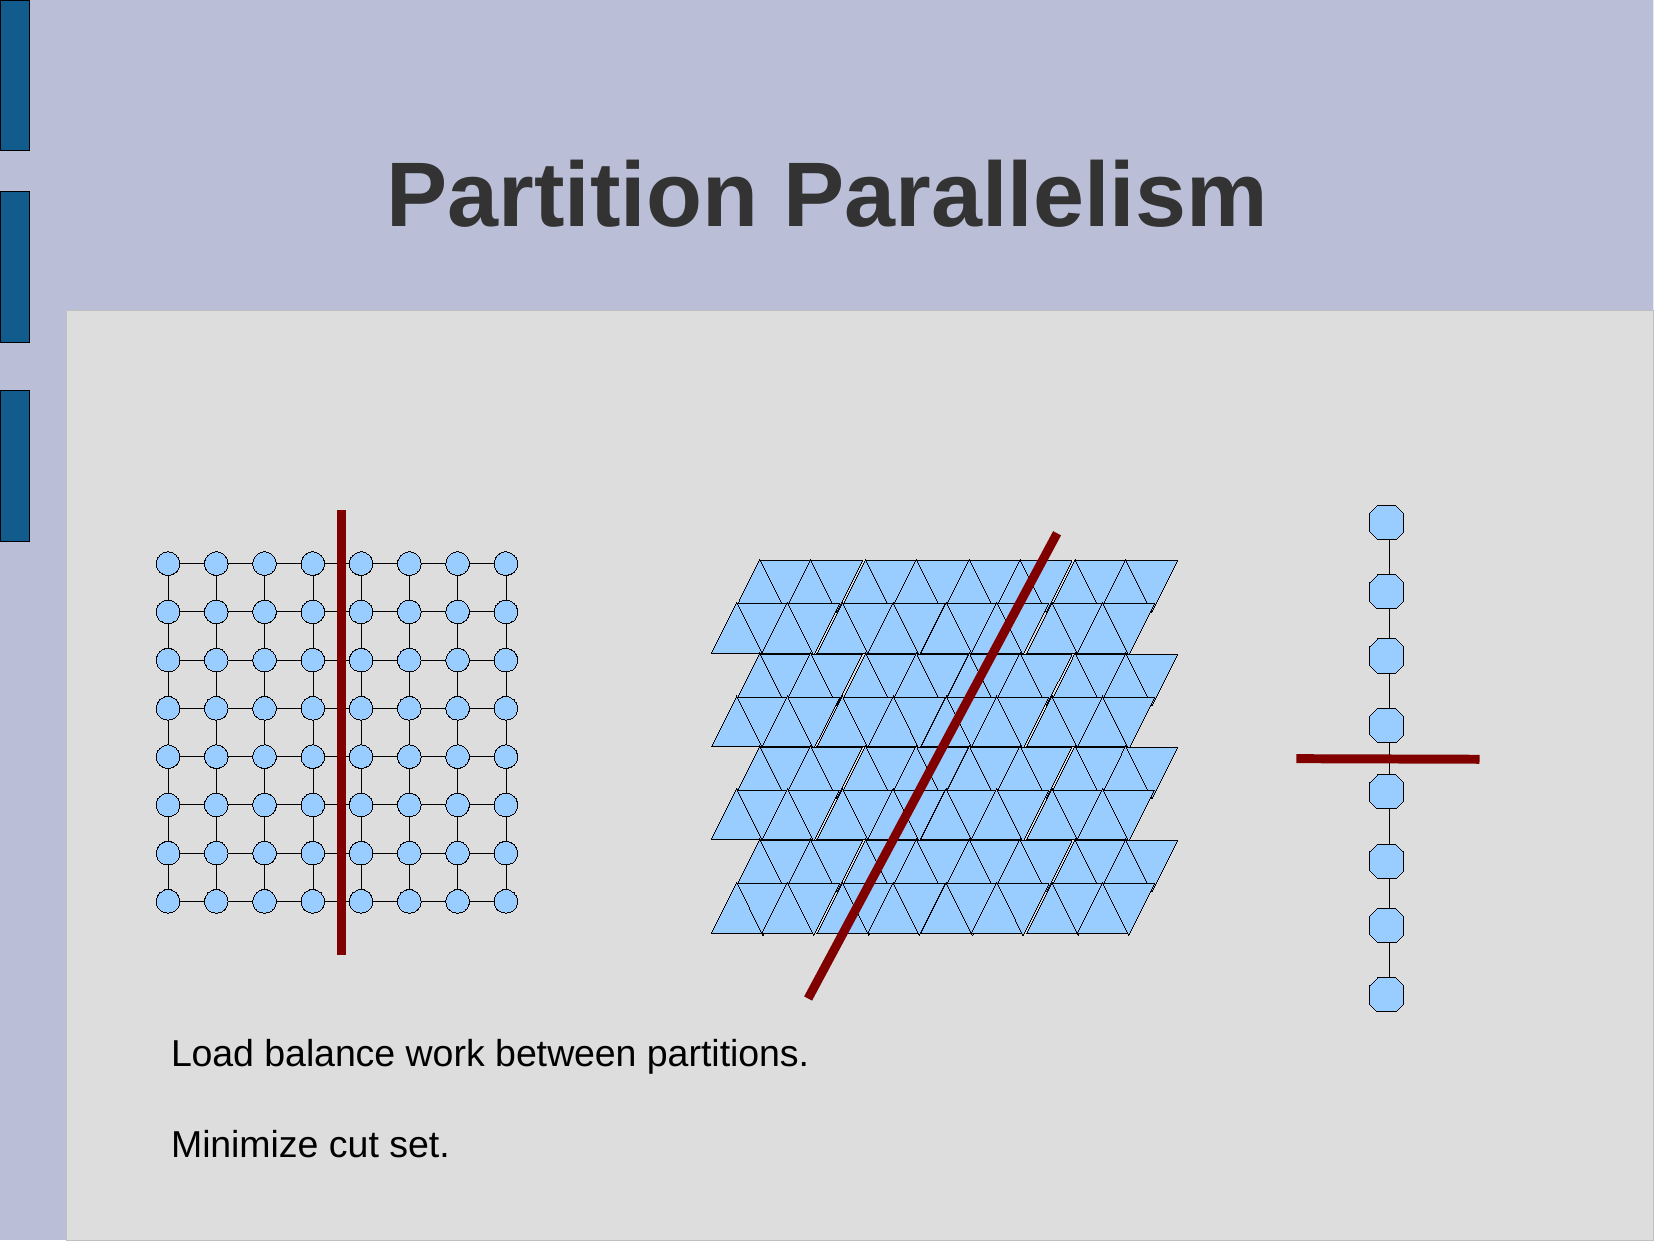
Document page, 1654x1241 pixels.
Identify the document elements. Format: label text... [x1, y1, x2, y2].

text_box [494, 600, 518, 624]
text_box [156, 648, 180, 672]
text_box [494, 696, 518, 721]
text_box [397, 600, 422, 624]
text_box [349, 744, 373, 769]
text_box [156, 841, 180, 865]
text_box [156, 696, 180, 721]
text_box [445, 696, 470, 721]
text_box Minimize cut set. [156, 1115, 465, 1173]
text_box [397, 793, 422, 817]
text_box [252, 793, 277, 817]
text_box [349, 696, 373, 721]
text_box [1369, 977, 1404, 1012]
text_box [204, 841, 229, 865]
text_box [204, 696, 229, 721]
text_box [301, 889, 325, 914]
text_box [1369, 844, 1404, 879]
text_box [349, 841, 373, 865]
text_box [349, 600, 373, 624]
text_box [301, 744, 325, 769]
text_box [397, 648, 422, 672]
text_box [301, 696, 325, 721]
text_box [349, 648, 373, 672]
text_box [204, 889, 229, 914]
text_box [494, 889, 518, 914]
title Partition Parallelism [121, 98, 1534, 291]
text_box [494, 793, 518, 817]
text_box [397, 841, 422, 865]
text_box [156, 551, 180, 576]
text_box [445, 889, 470, 914]
text_box [445, 793, 470, 817]
text_box Load balance work between partitions. [156, 1025, 823, 1083]
text_box [156, 600, 180, 624]
text_box [301, 793, 325, 817]
text_box [349, 793, 373, 817]
text_box [1369, 708, 1404, 743]
text_box [204, 600, 229, 624]
text_box [156, 744, 180, 769]
text_box [204, 744, 229, 769]
text_box [849, 559, 1178, 936]
text_box [397, 889, 422, 914]
text_box [494, 744, 518, 769]
text_box [204, 648, 229, 672]
text_box [252, 551, 277, 576]
text_box [349, 551, 373, 576]
text_box [252, 696, 277, 721]
text_box [445, 551, 470, 576]
text_box [1369, 774, 1404, 809]
text_box [301, 600, 325, 624]
text_box [397, 551, 422, 576]
text_box [711, 559, 1037, 936]
text_box [204, 551, 229, 576]
text_box [494, 841, 518, 865]
text_box [156, 889, 180, 914]
text_box [445, 600, 470, 624]
text_box [397, 744, 422, 769]
text_box [252, 744, 277, 769]
text_box [349, 889, 373, 914]
text_box [445, 744, 470, 769]
text_box [1369, 505, 1404, 540]
text_box [252, 889, 277, 914]
text_box [204, 793, 229, 817]
text_box [397, 696, 422, 721]
text_box [494, 551, 518, 576]
text_box [1369, 908, 1404, 943]
text_box [1369, 574, 1404, 609]
text_box [252, 841, 277, 865]
text_box [494, 648, 518, 672]
text_box [252, 648, 277, 672]
text_box [445, 841, 470, 865]
text_box [301, 648, 325, 672]
text_box [252, 600, 277, 624]
text_box [445, 648, 470, 672]
text_box [156, 793, 180, 817]
text_box [301, 551, 325, 576]
text_box [301, 841, 325, 865]
text_box [1369, 638, 1404, 674]
